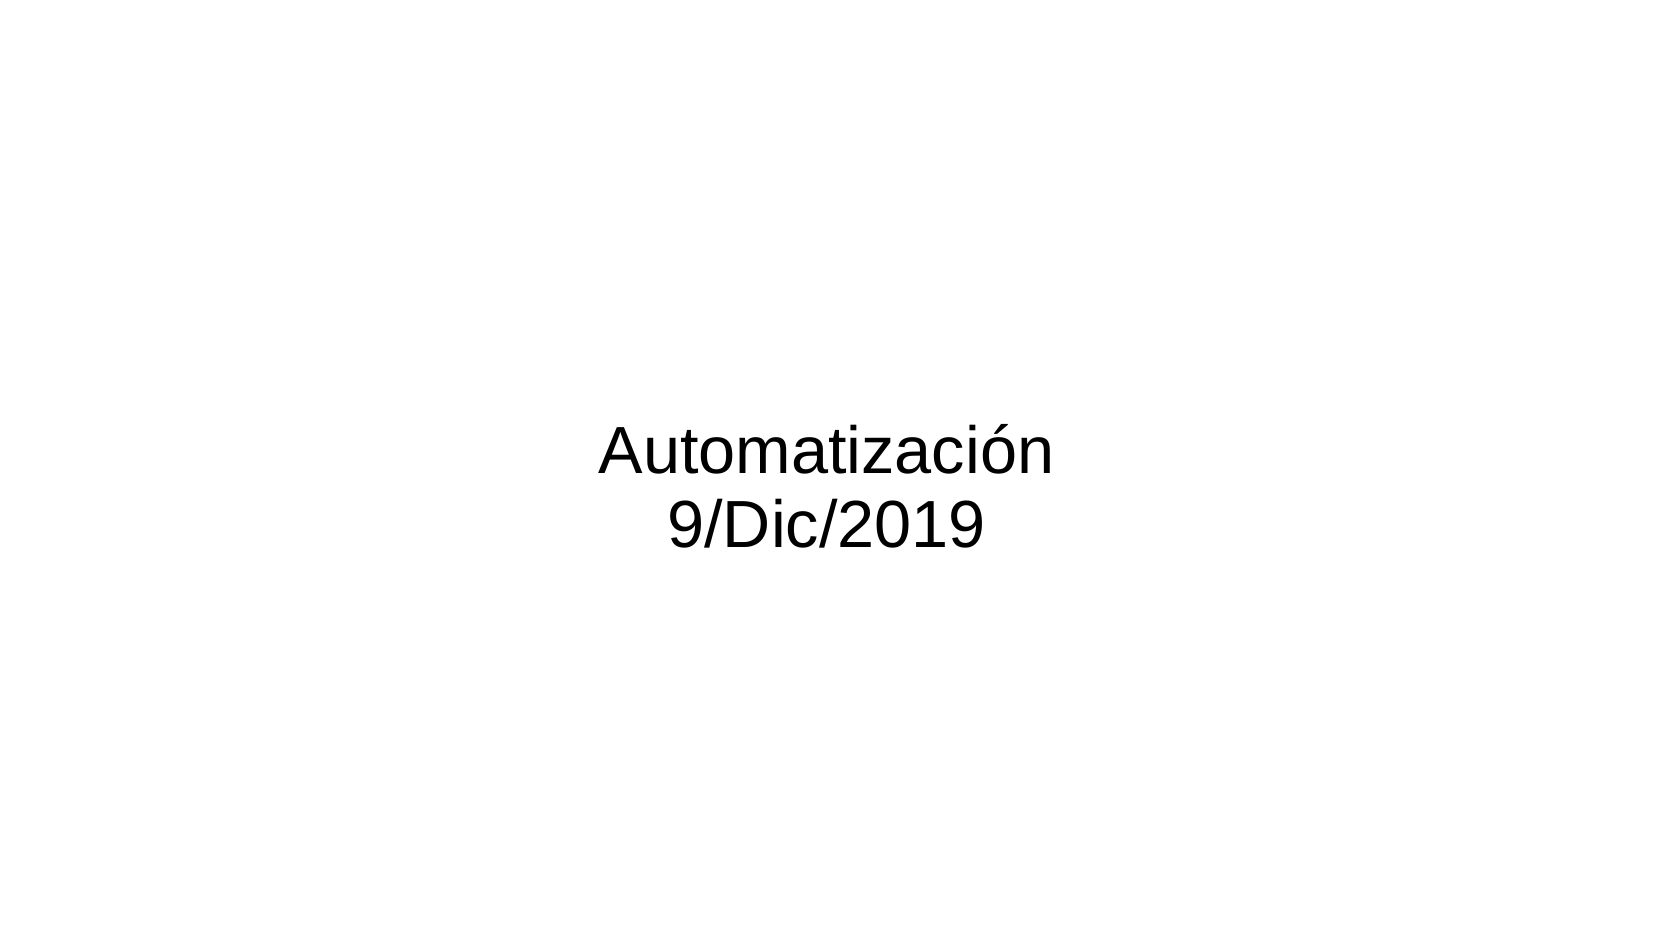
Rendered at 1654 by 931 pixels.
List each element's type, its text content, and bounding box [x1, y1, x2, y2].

subtitle Automatización 9/Dic/2019 [82, 217, 1571, 758]
